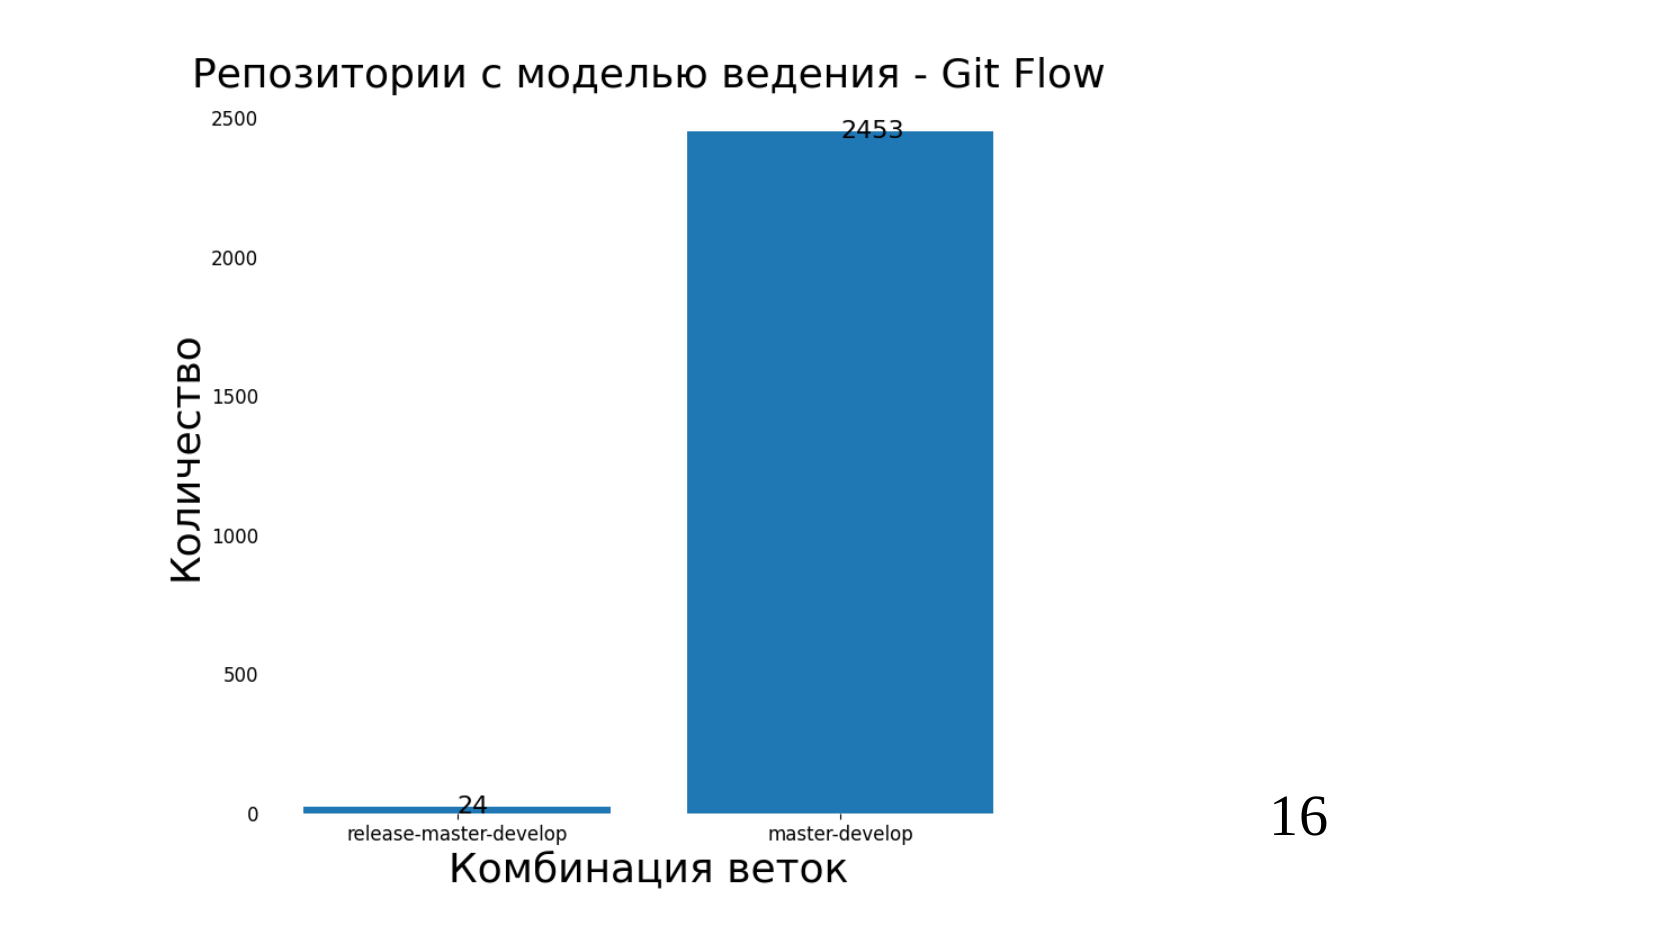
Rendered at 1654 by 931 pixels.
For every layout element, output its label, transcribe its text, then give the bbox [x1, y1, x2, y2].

title <number> [1125, 738, 1625, 894]
picture [147, 29, 1125, 916]
